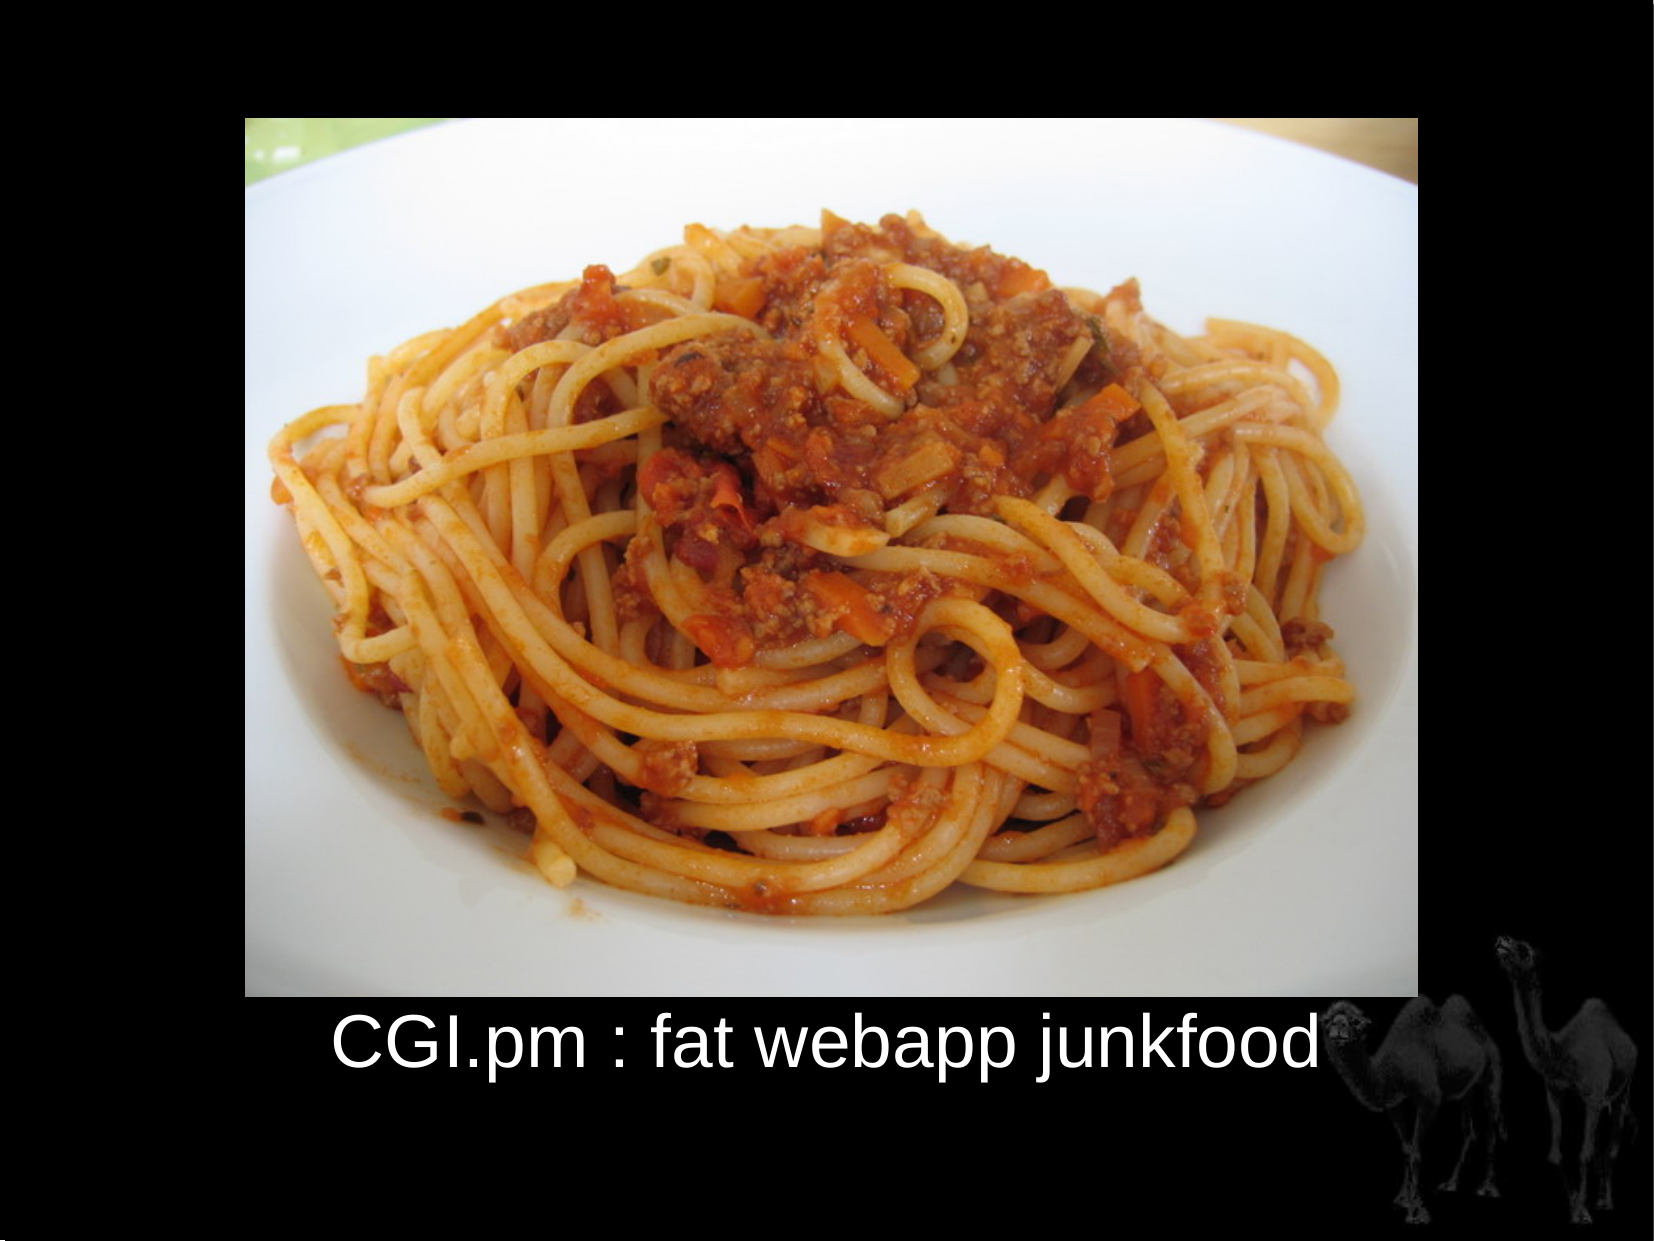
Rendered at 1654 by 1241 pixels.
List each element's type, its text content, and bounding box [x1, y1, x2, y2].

subtitle CGI.pm : fat webapp junkfood [82, 1, 1571, 1159]
picture [5, 4, 1654, 1241]
